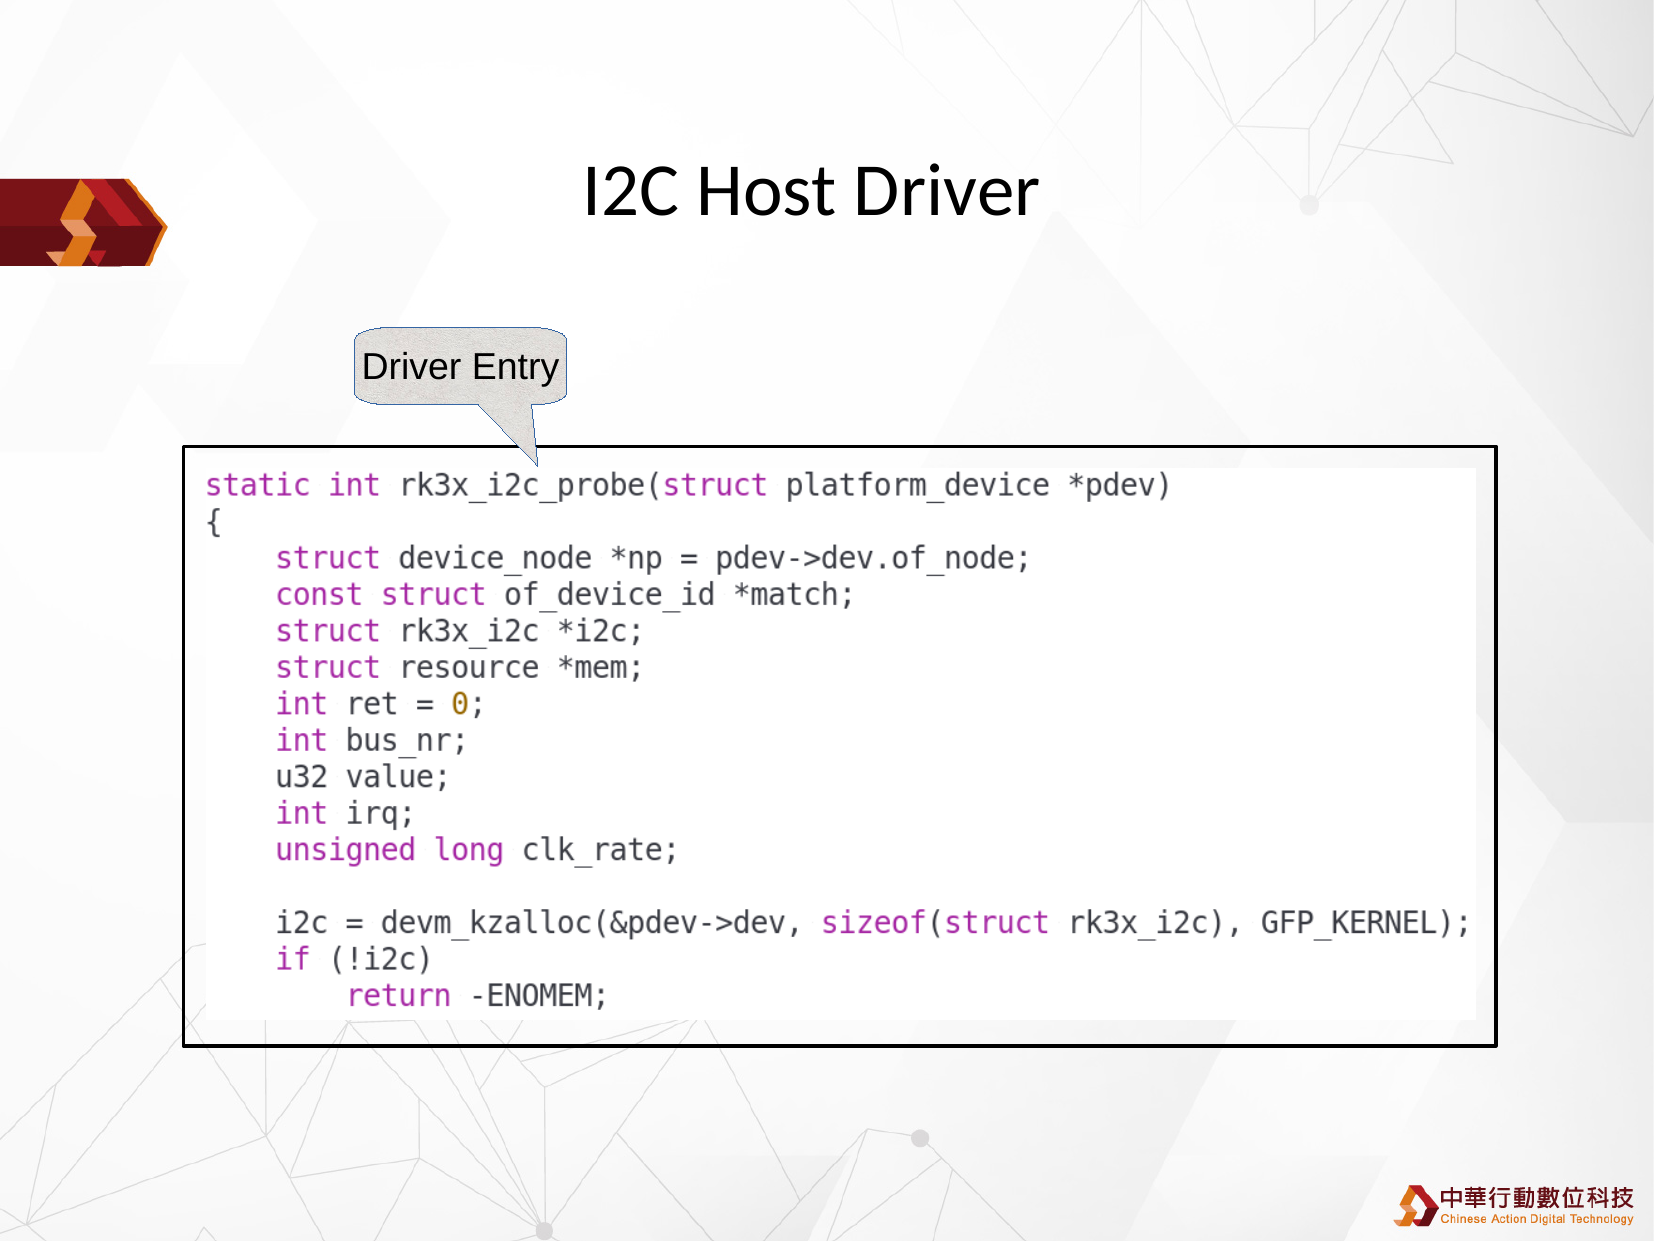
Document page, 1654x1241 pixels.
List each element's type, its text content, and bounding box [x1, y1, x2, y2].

picture [0, 0, 1654, 1241]
title I2C Host Driver [118, 112, 1506, 281]
text_box Driver Entry [354, 327, 567, 467]
